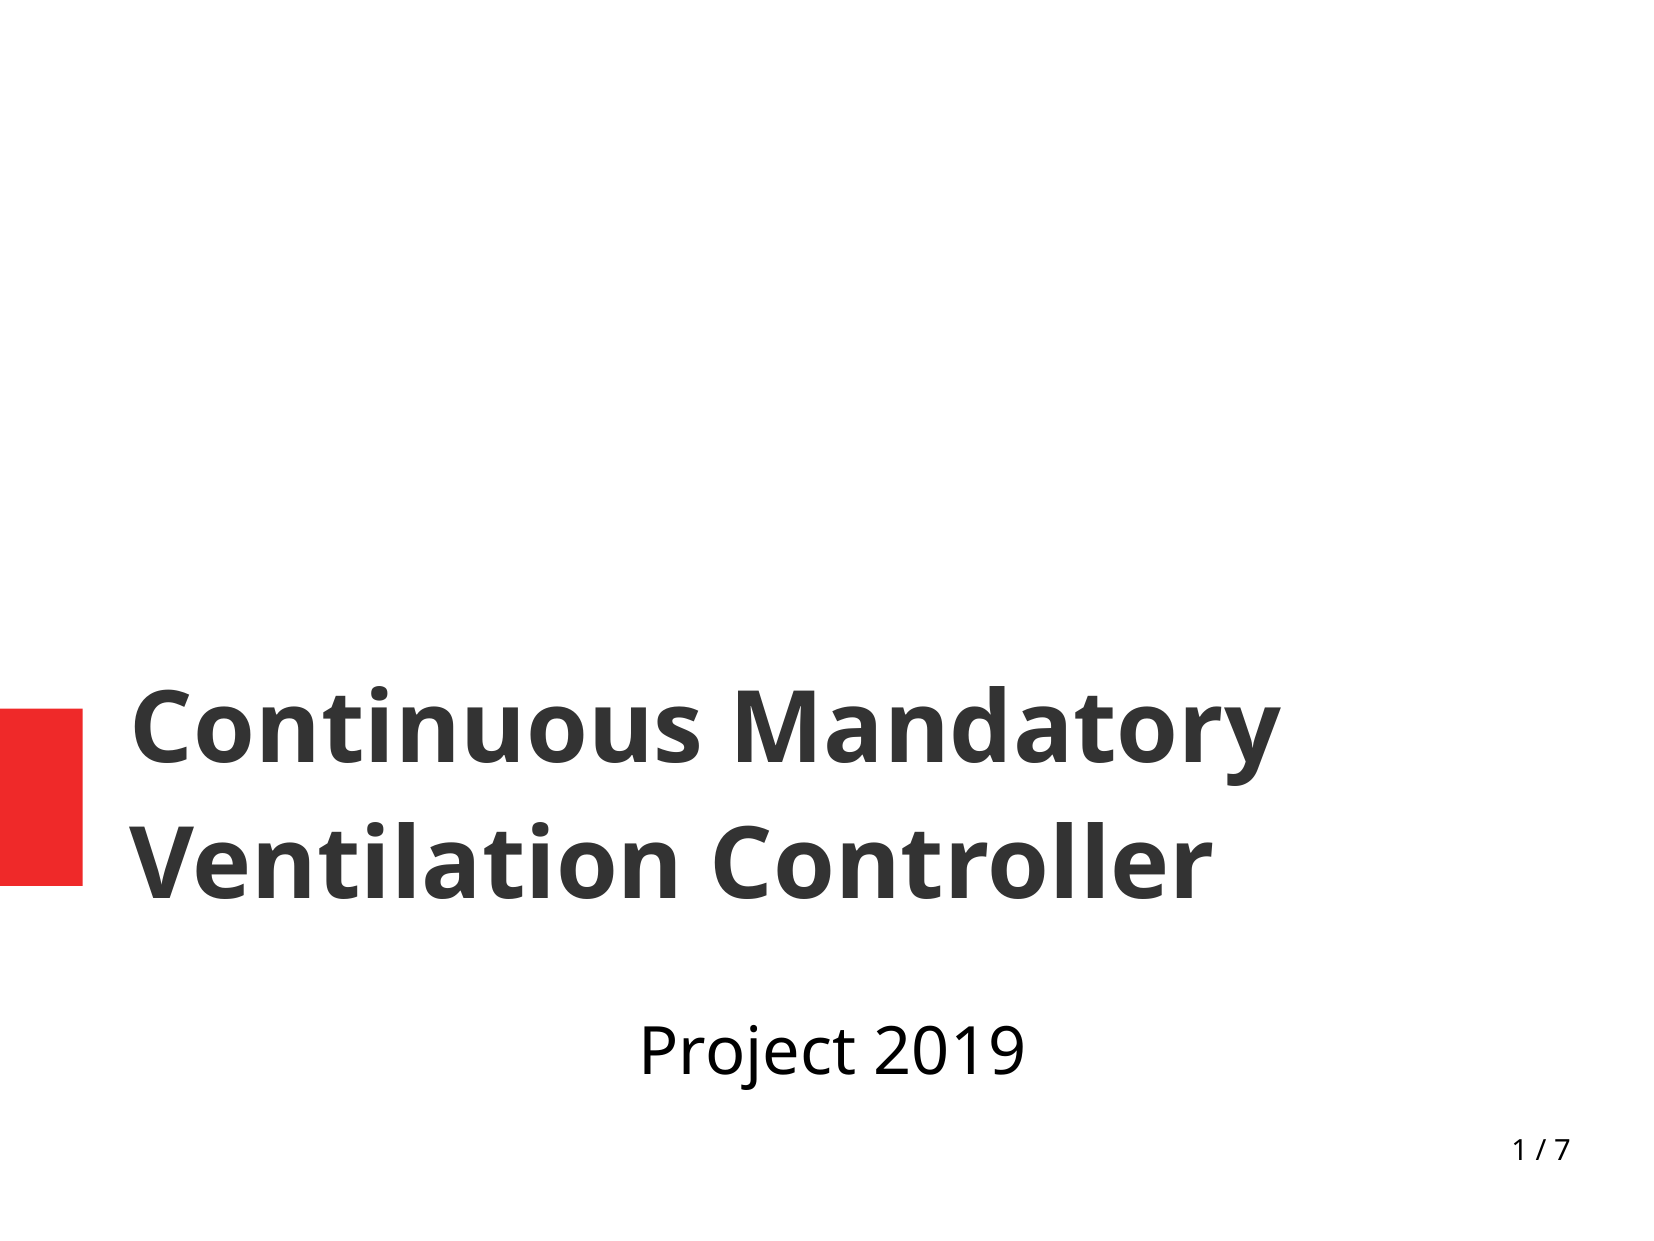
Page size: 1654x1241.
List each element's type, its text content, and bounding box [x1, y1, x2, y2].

title Continuous Mandatory Ventilation Controller [129, 650, 1536, 933]
subtitle Project 2019 [129, 968, 1536, 1130]
